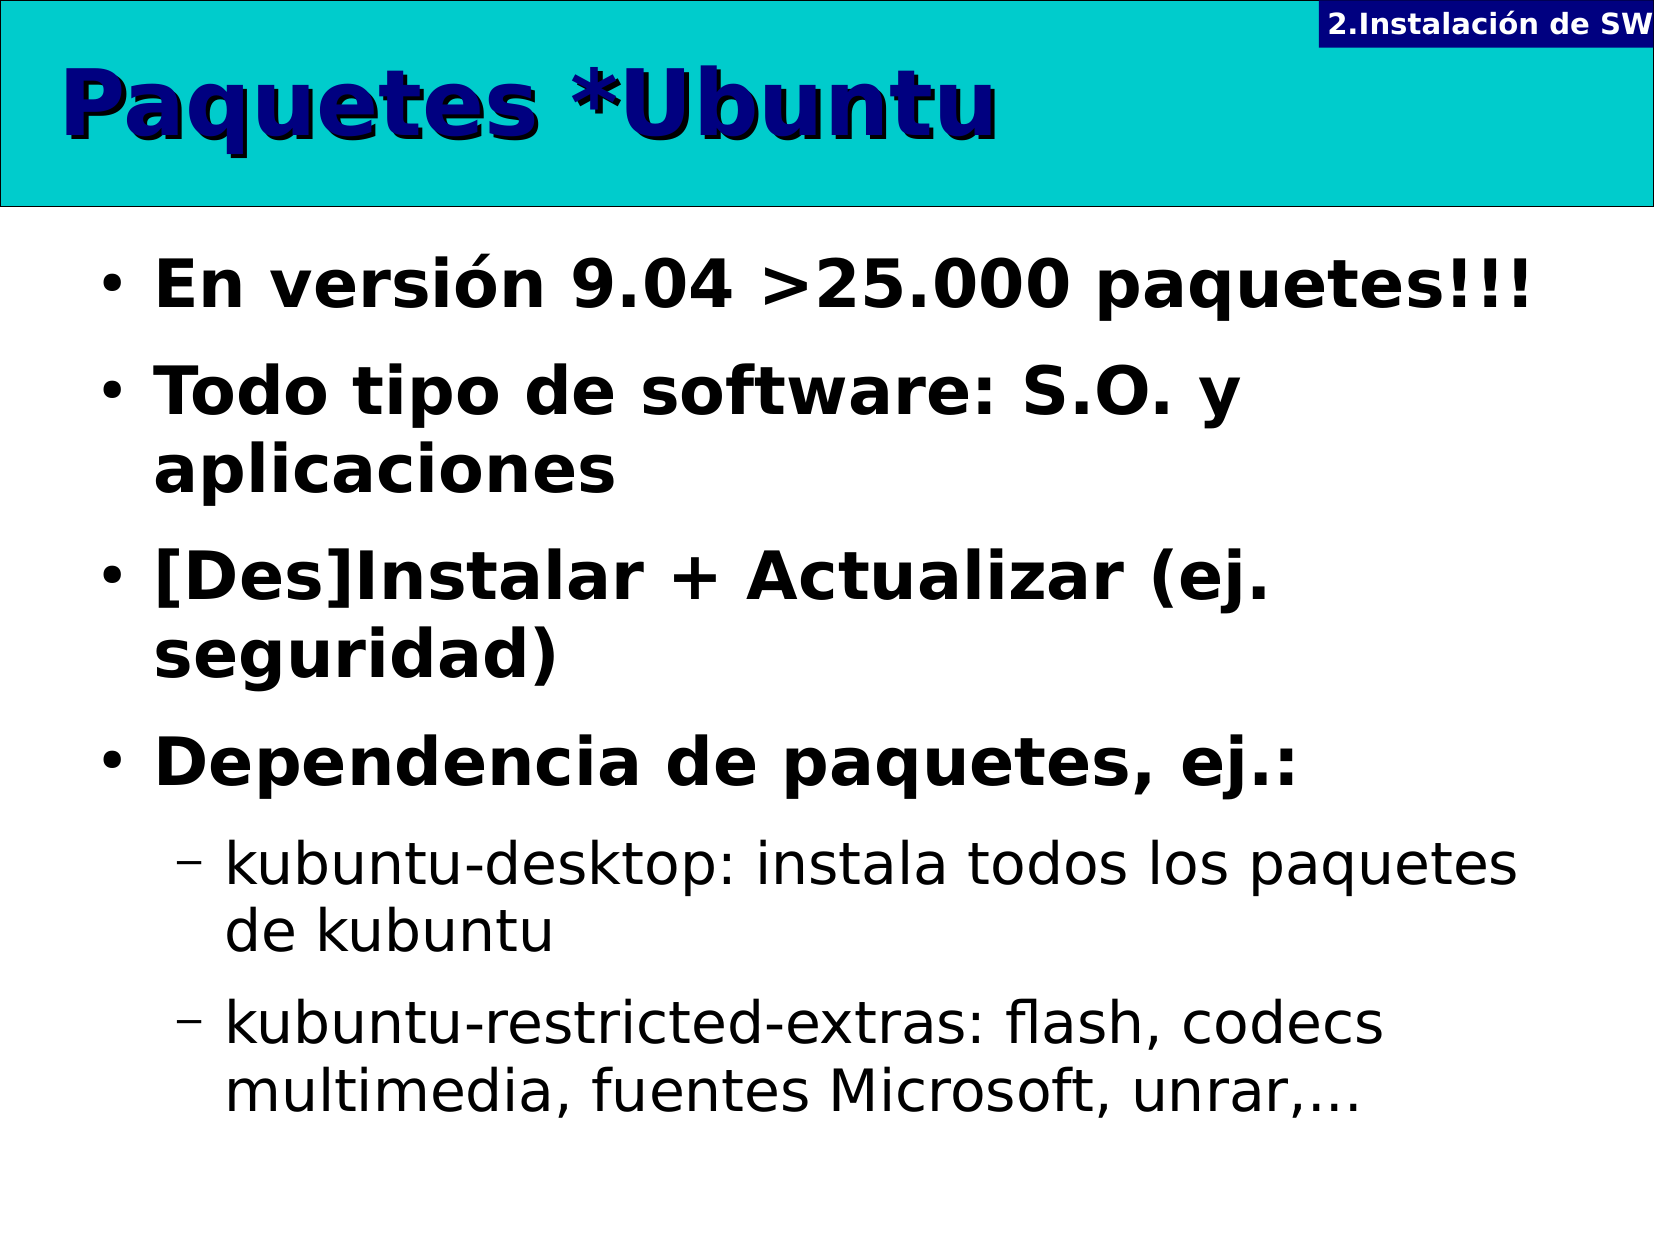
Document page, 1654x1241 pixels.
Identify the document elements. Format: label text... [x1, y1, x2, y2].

text_box 2.Instalación de SW [1318, 0, 1654, 48]
title Paquetes *Ubuntu [59, 14, 1654, 192]
list En versión 9.04 >25.000 paquetes!!! Todo tipo de software: S.O. y aplicaciones [Des]Instalar + Actualizar (ej. seguridad) Dependencia de paquetes, ej.: kubuntu-desktop: instala todos los paquetes de kubuntu kubuntu-restricted-extras: flash, codecs multimedia, fuentes Microsoft, unrar,... [82, 245, 1571, 1125]
